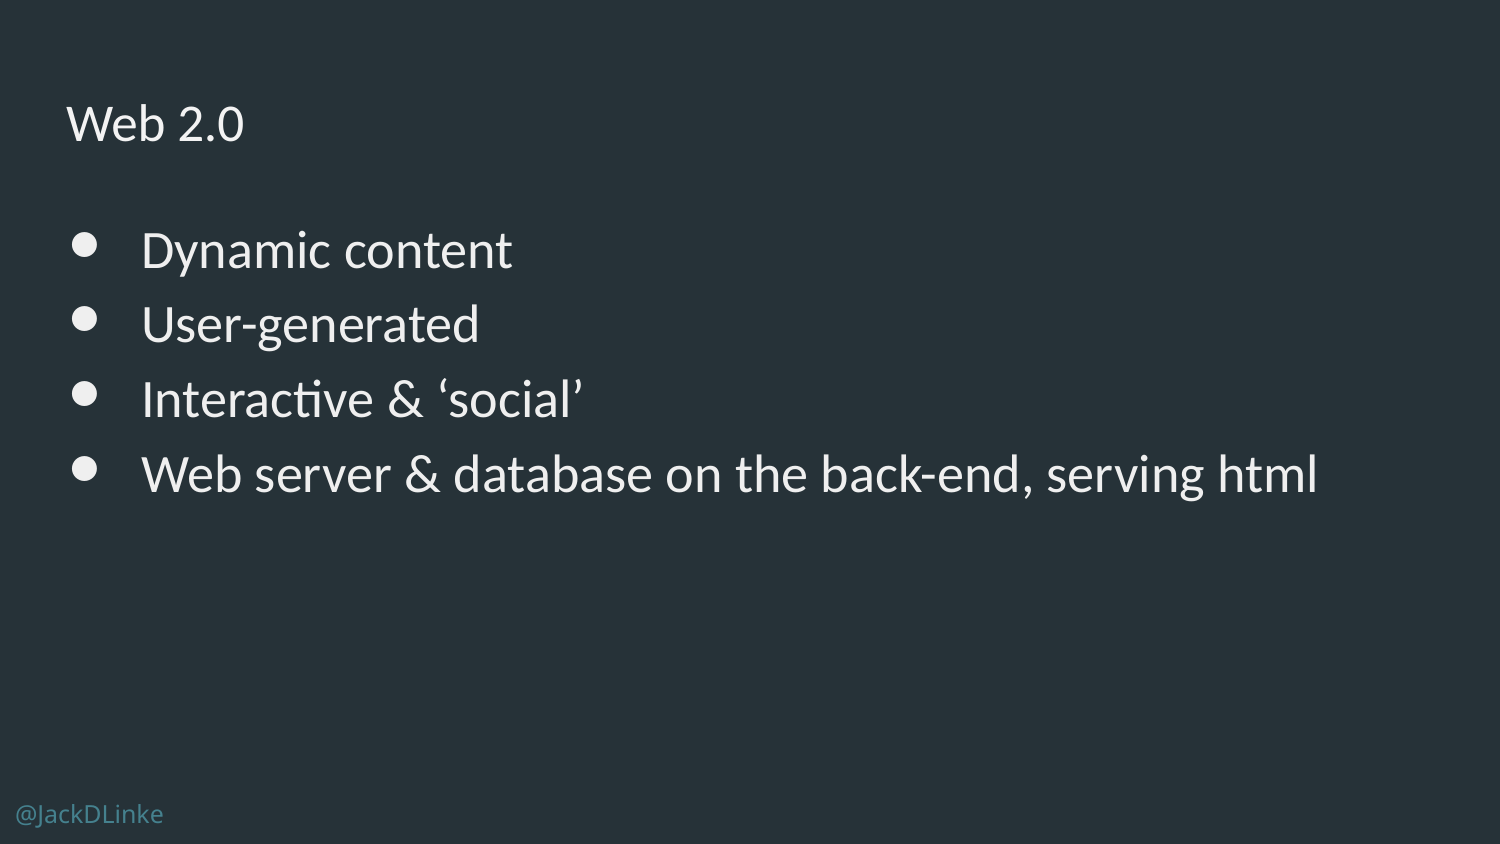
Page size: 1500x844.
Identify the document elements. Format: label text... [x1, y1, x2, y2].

list Dynamic content User-generated Interactive & ‘social’ Web server & database on the back-end, serving html [51, 189, 1449, 750]
title Web 2.0 [51, 72, 1449, 167]
